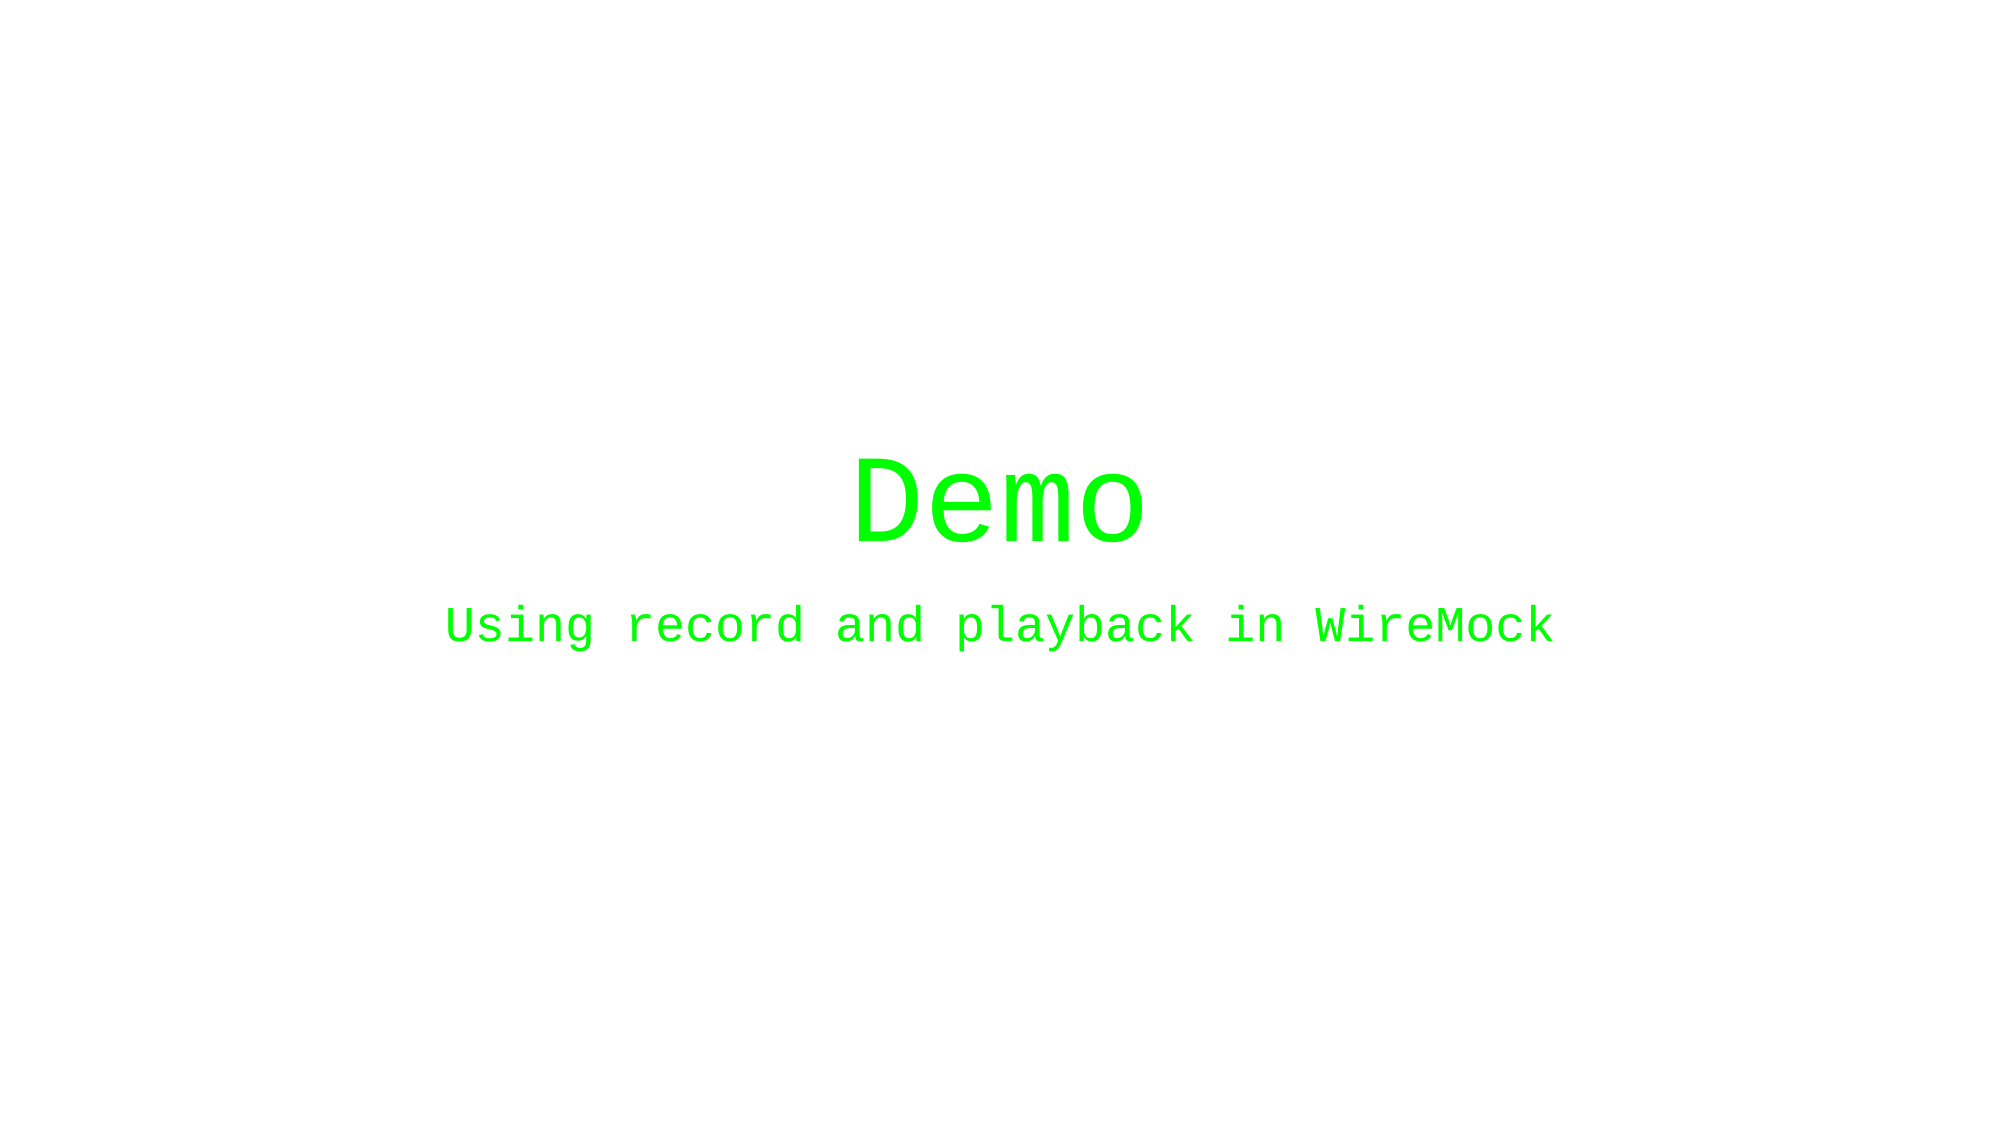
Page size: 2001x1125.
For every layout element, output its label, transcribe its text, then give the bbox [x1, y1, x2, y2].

subtitle Using record and playback in WireMock [249, 590, 1750, 863]
title Demo [249, 184, 1750, 576]
